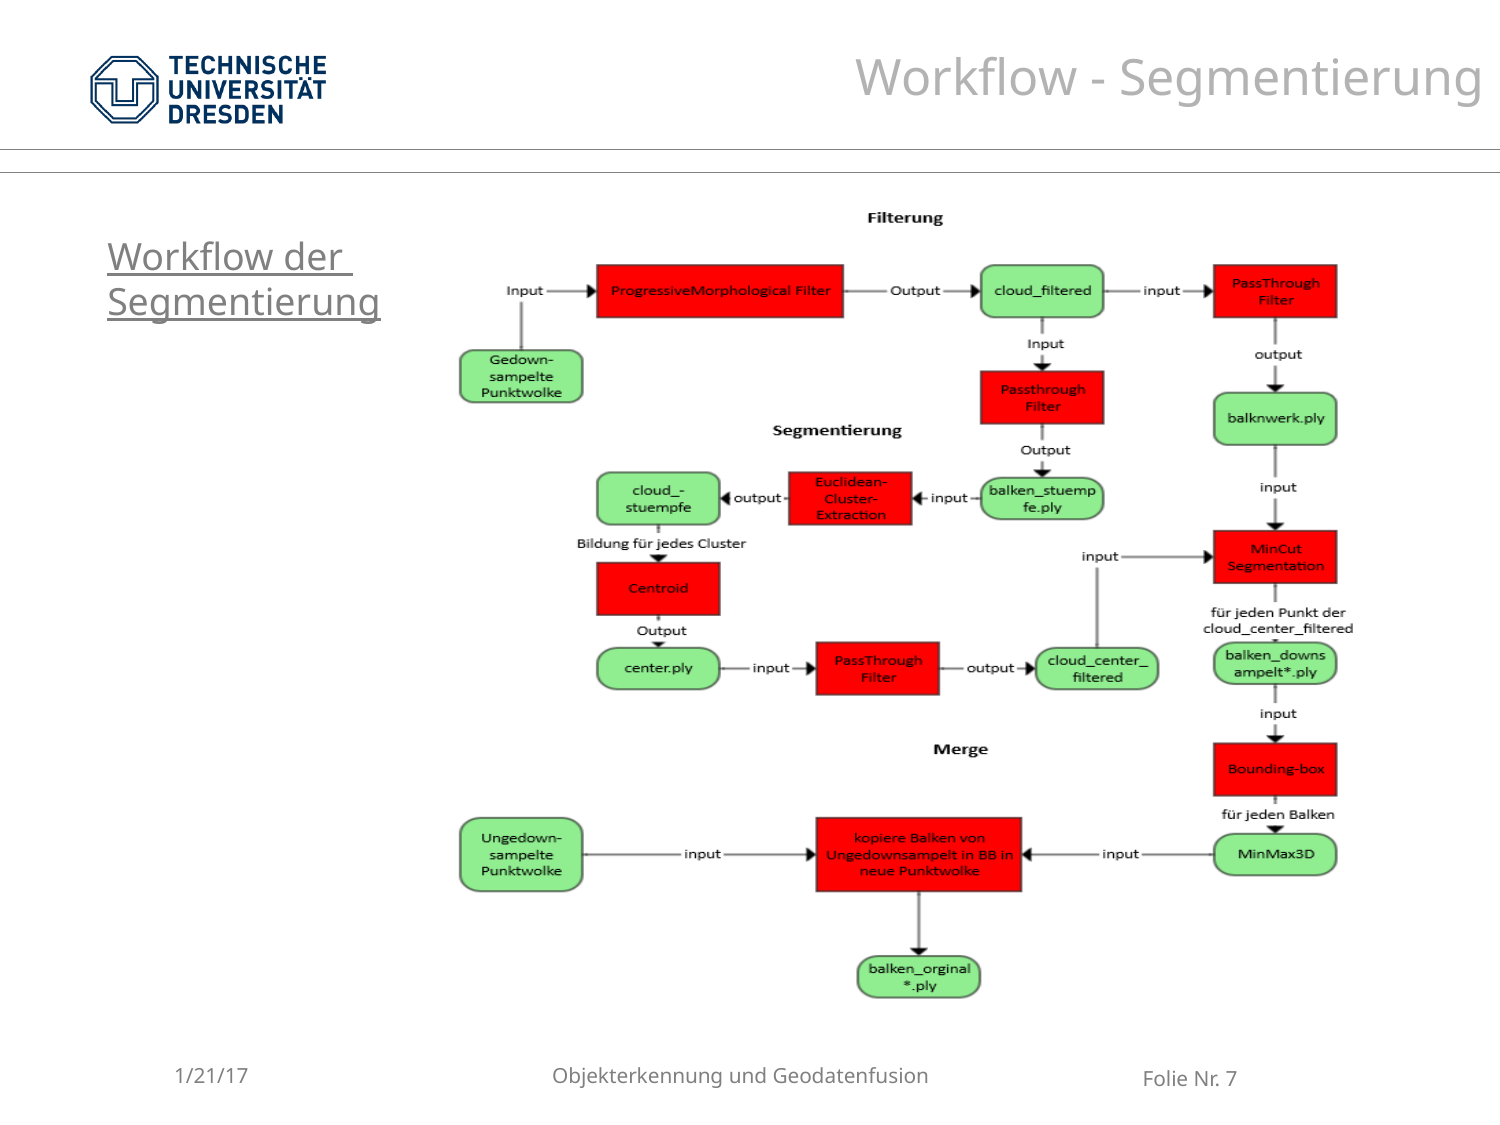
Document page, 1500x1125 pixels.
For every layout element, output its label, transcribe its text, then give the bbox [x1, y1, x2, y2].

text_box Workflow - Segmentierung [702, 37, 1500, 113]
text_box Workflow der Segmentierung [92, 225, 411, 330]
picture [90, 54, 326, 124]
text_box 1/21/17 [159, 1045, 509, 1106]
picture [429, 177, 1368, 1022]
